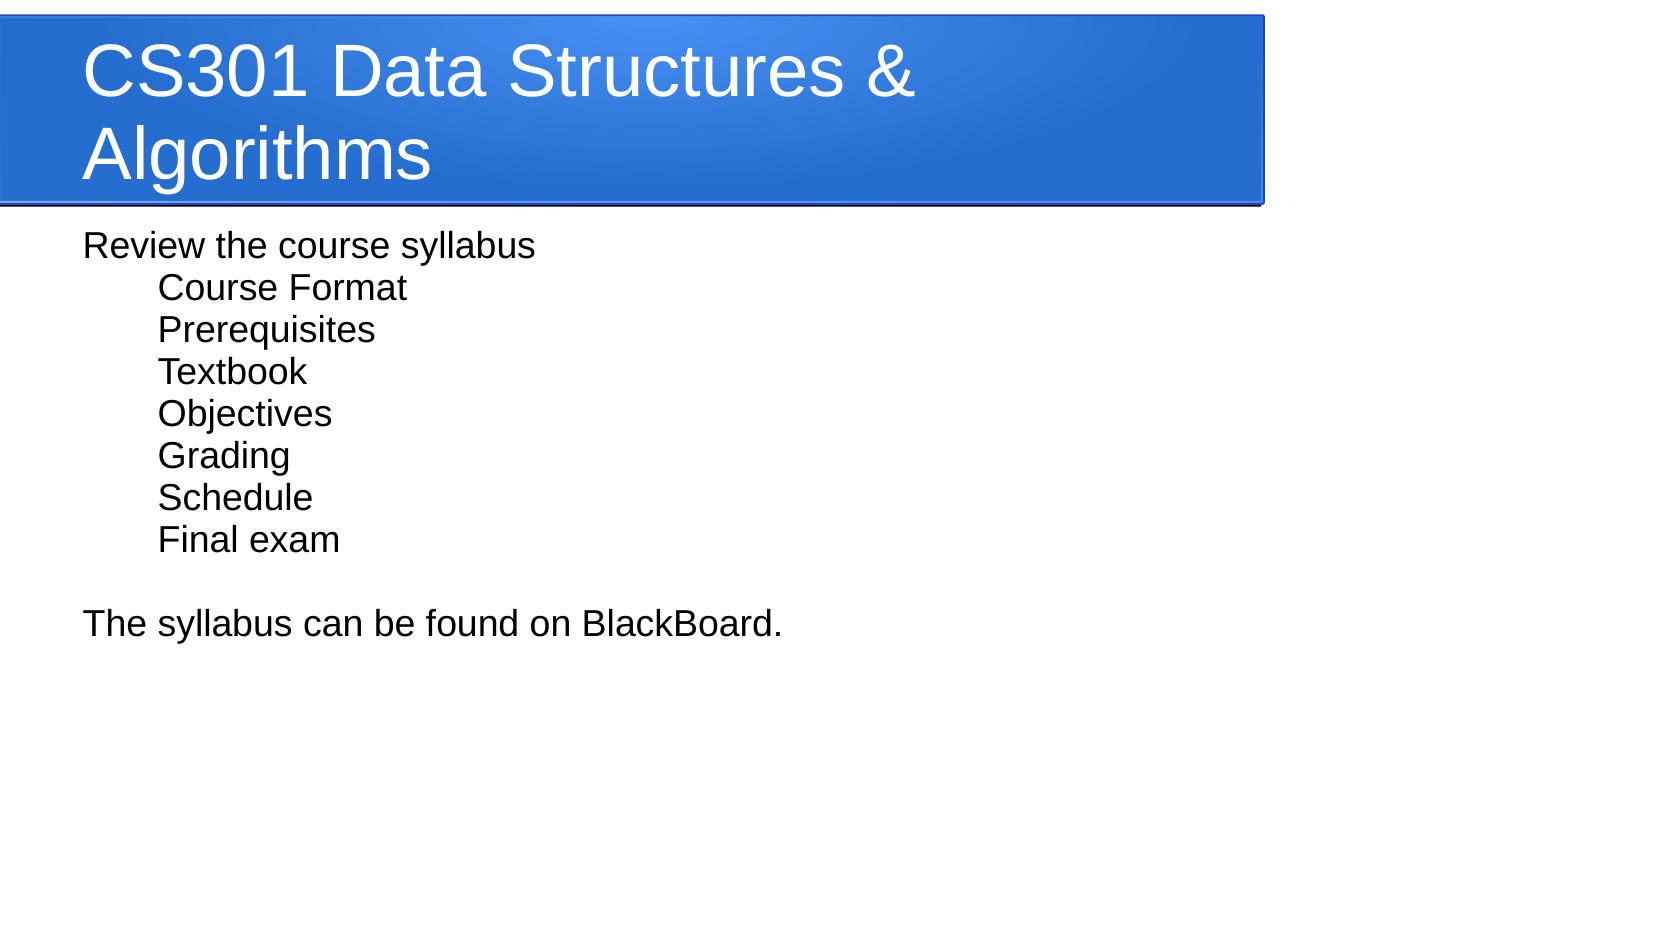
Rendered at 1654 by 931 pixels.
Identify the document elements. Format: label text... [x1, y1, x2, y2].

title CS301 Data Structures & Algorithms [82, 29, 1235, 196]
subtitle Review the course syllabus Course Format Prerequisites Textbook Objectives Grading Schedule Final exam The syllabus can be found on BlackBoard. [82, 224, 931, 823]
